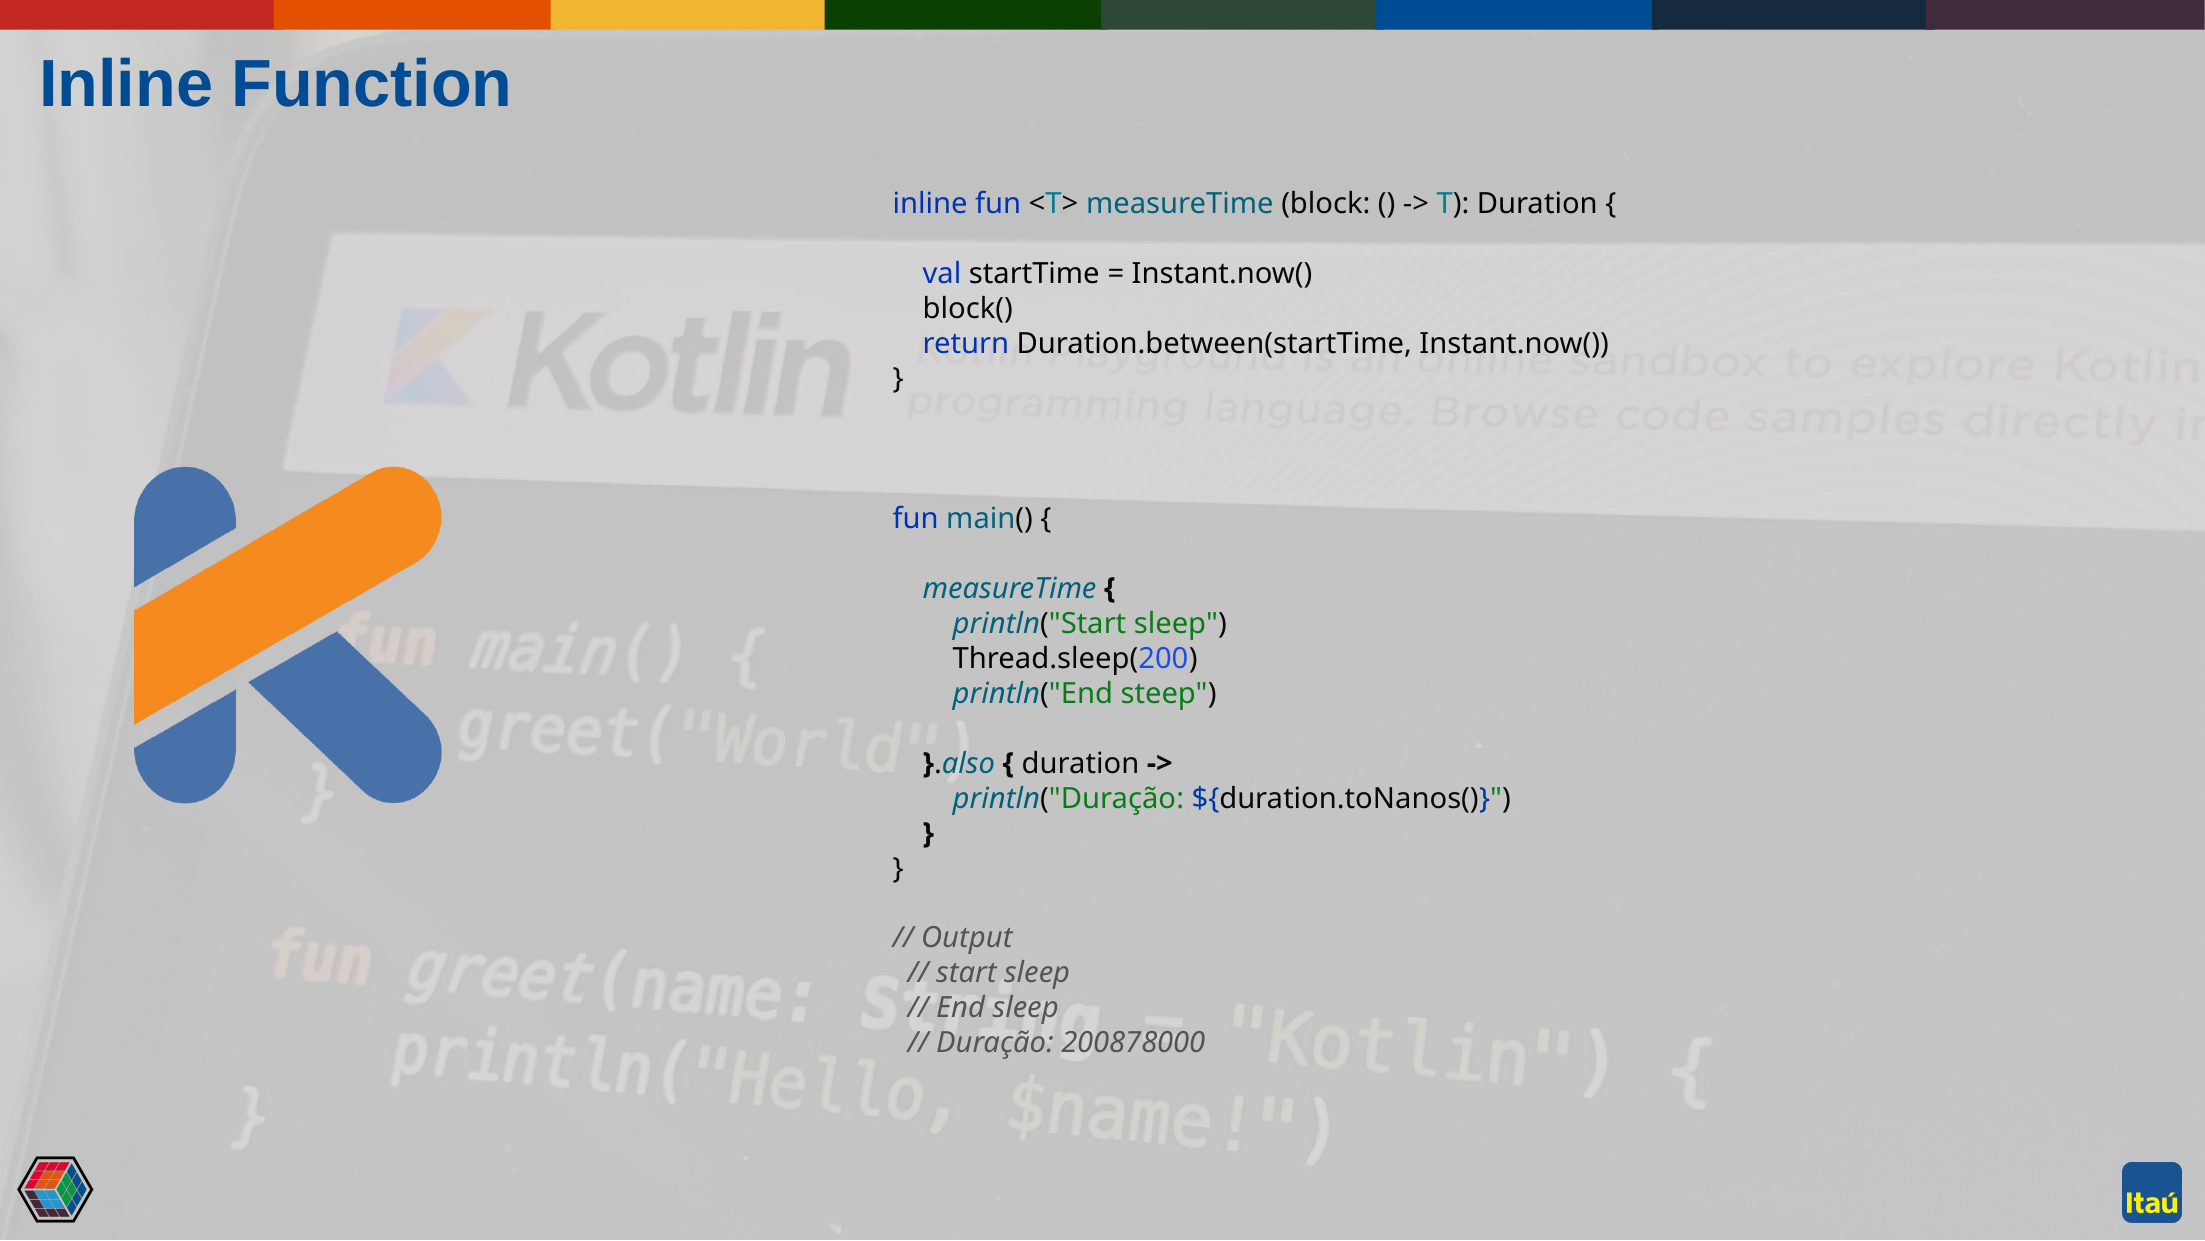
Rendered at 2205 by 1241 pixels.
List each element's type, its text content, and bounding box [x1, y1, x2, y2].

picture [15, 1149, 95, 1229]
title Inline Function [39, 45, 2024, 122]
picture [2122, 1162, 2182, 1223]
text_box inline fun <T> measureTime (block: () -> T): Duration { val startTime = Instant.now() block() return Duration.between(startTime, Instant.now()) } fun main() { measureTime { println("Start sleep") Thread.sleep(200) println("End steep") }.also { duration -> println("Duração: ${duration.toNanos()}") } } // Output // start sleep // End sleep // Duração: 200878000 [877, 177, 2044, 1087]
picture [129, 466, 446, 804]
